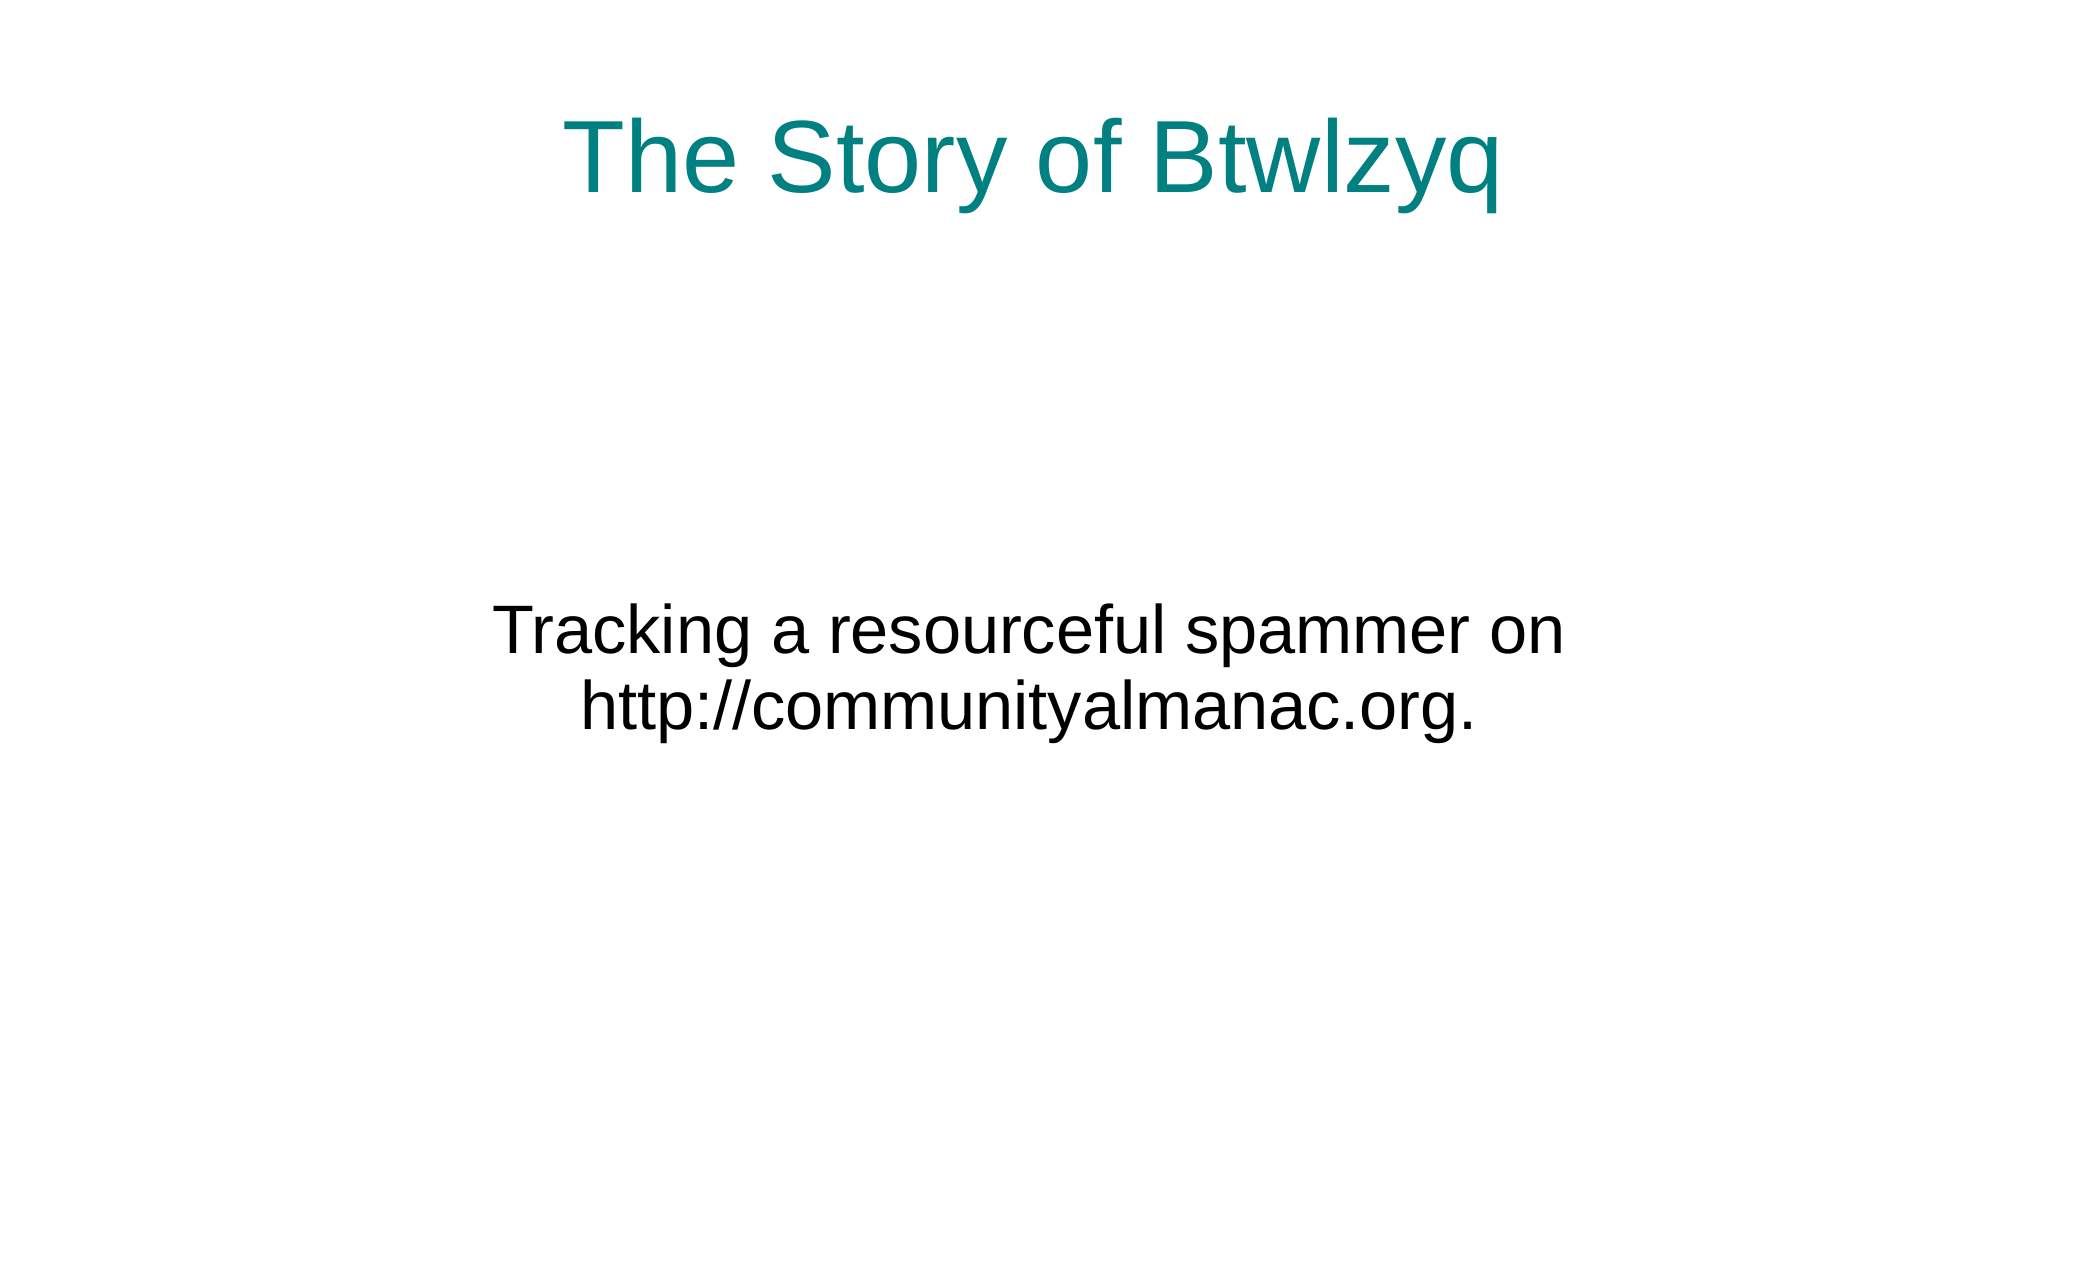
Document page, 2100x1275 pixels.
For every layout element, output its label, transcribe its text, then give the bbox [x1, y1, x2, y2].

subtitle Tracking a resourceful spammer on http://communityalmanac.org. [105, 298, 1953, 1038]
title The Story of Btwlzyq [105, 50, 1995, 264]
